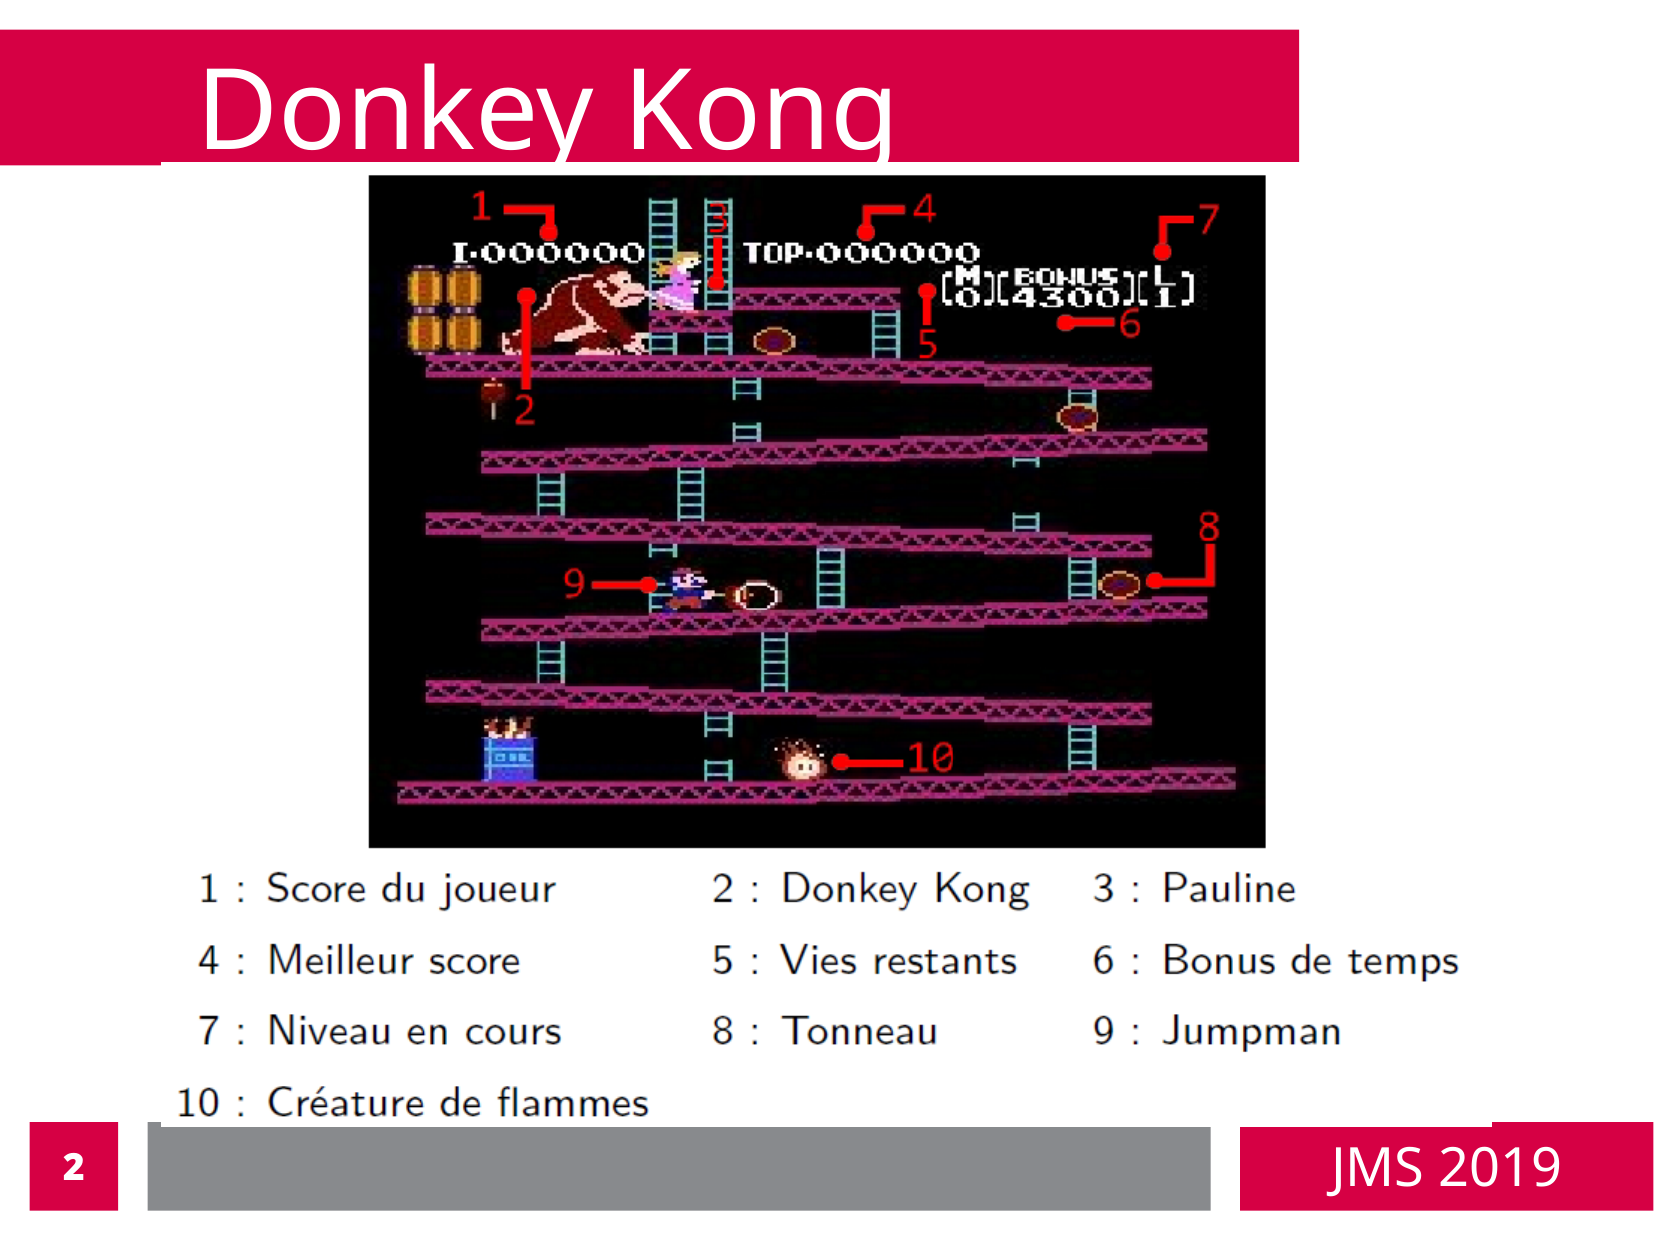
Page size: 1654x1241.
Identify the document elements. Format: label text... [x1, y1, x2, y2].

picture [161, 162, 1492, 1127]
title Donkey Kong [0, 29, 1229, 178]
